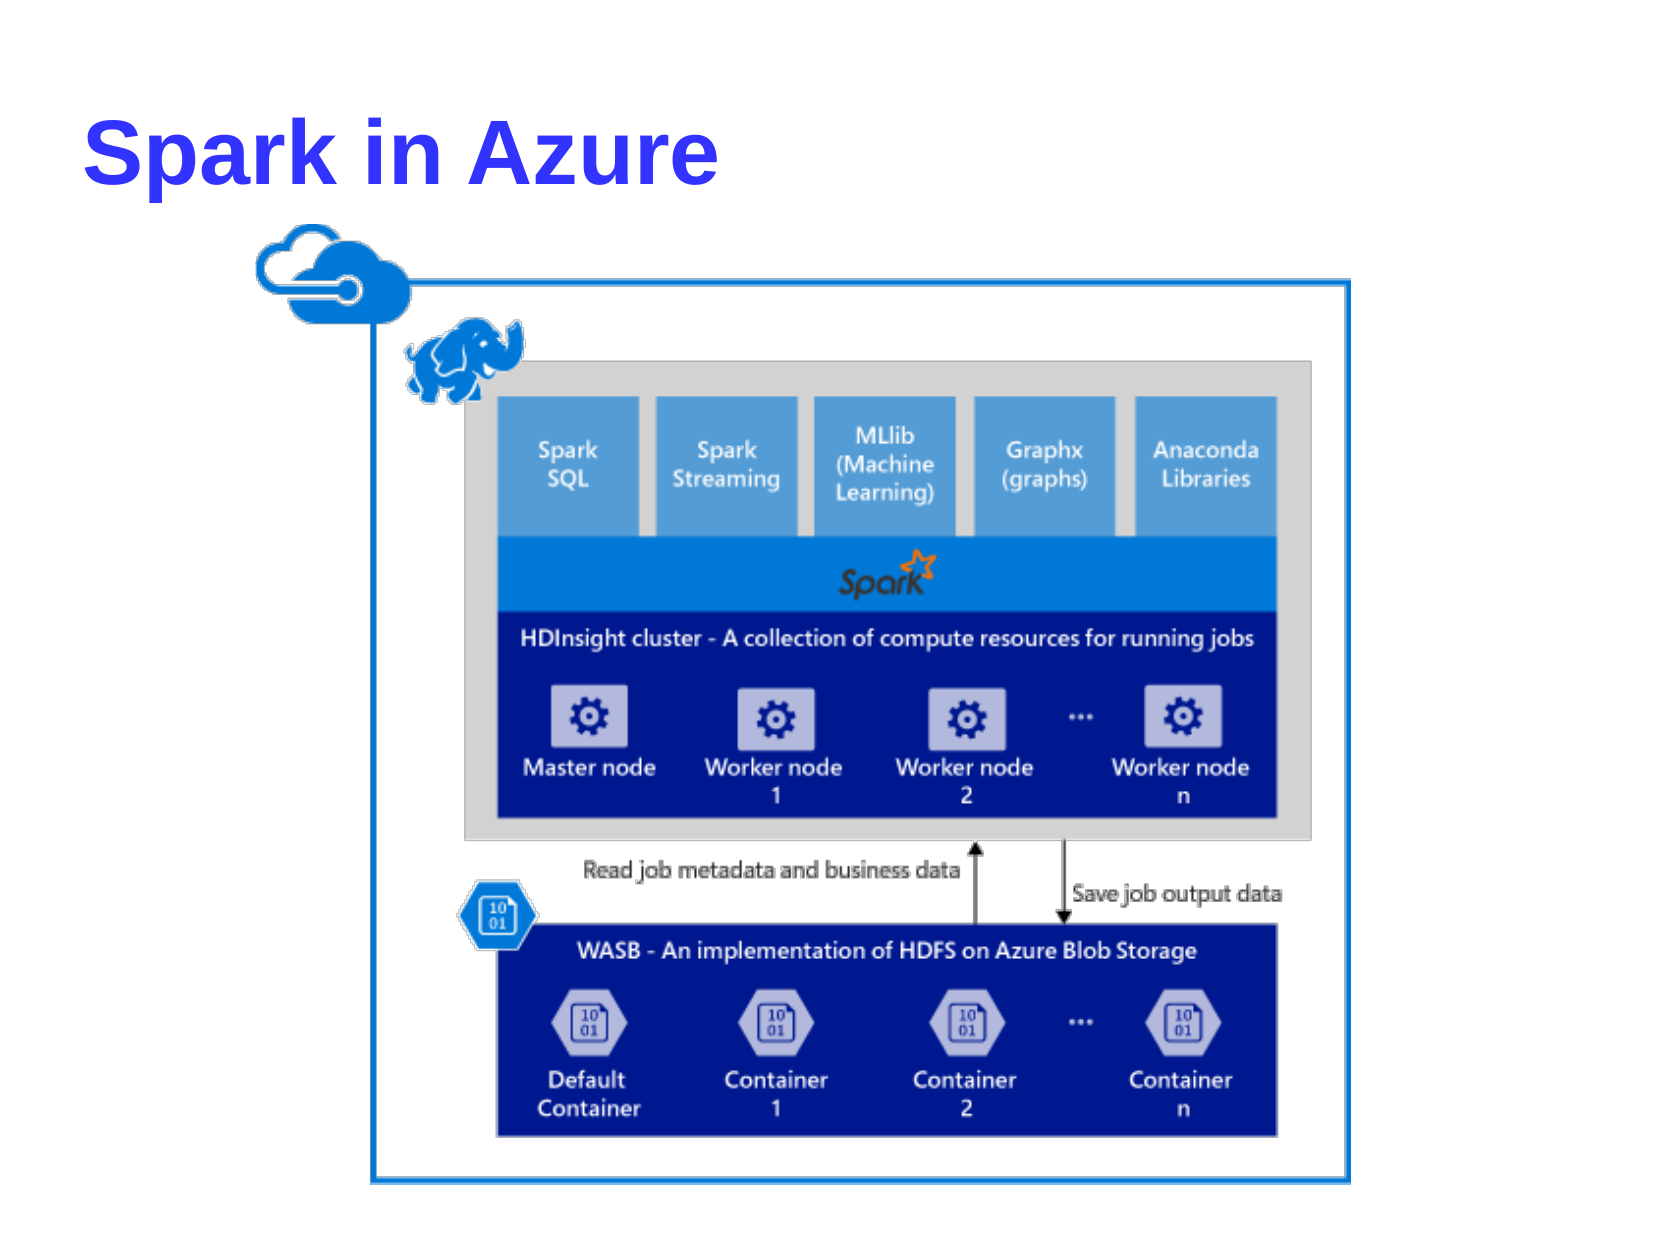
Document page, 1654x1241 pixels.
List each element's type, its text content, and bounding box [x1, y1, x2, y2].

title Spark in Azure [82, 49, 1571, 257]
picture [255, 224, 1351, 1185]
